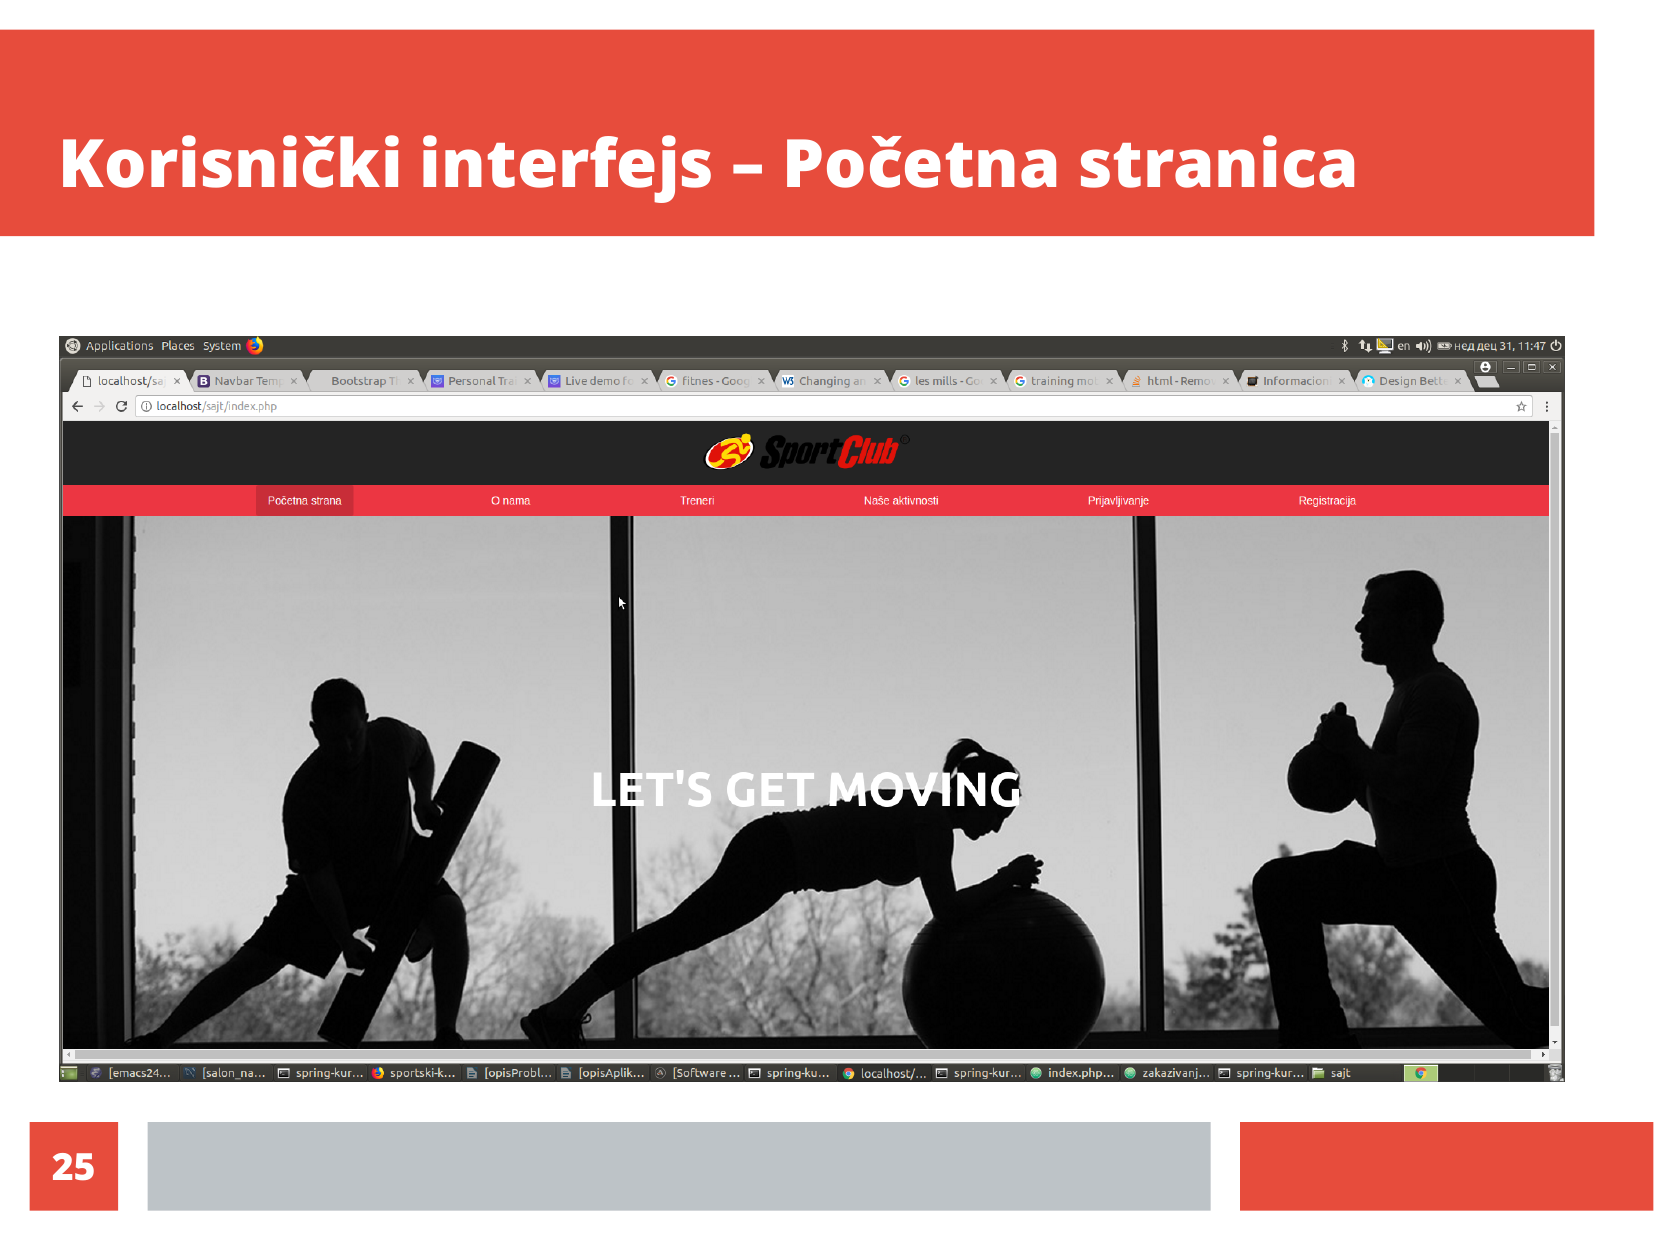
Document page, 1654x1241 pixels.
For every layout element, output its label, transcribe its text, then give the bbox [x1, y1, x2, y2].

title Korisnički interfejs – Početna stranica [59, 59, 1595, 207]
picture [59, 336, 1565, 1082]
